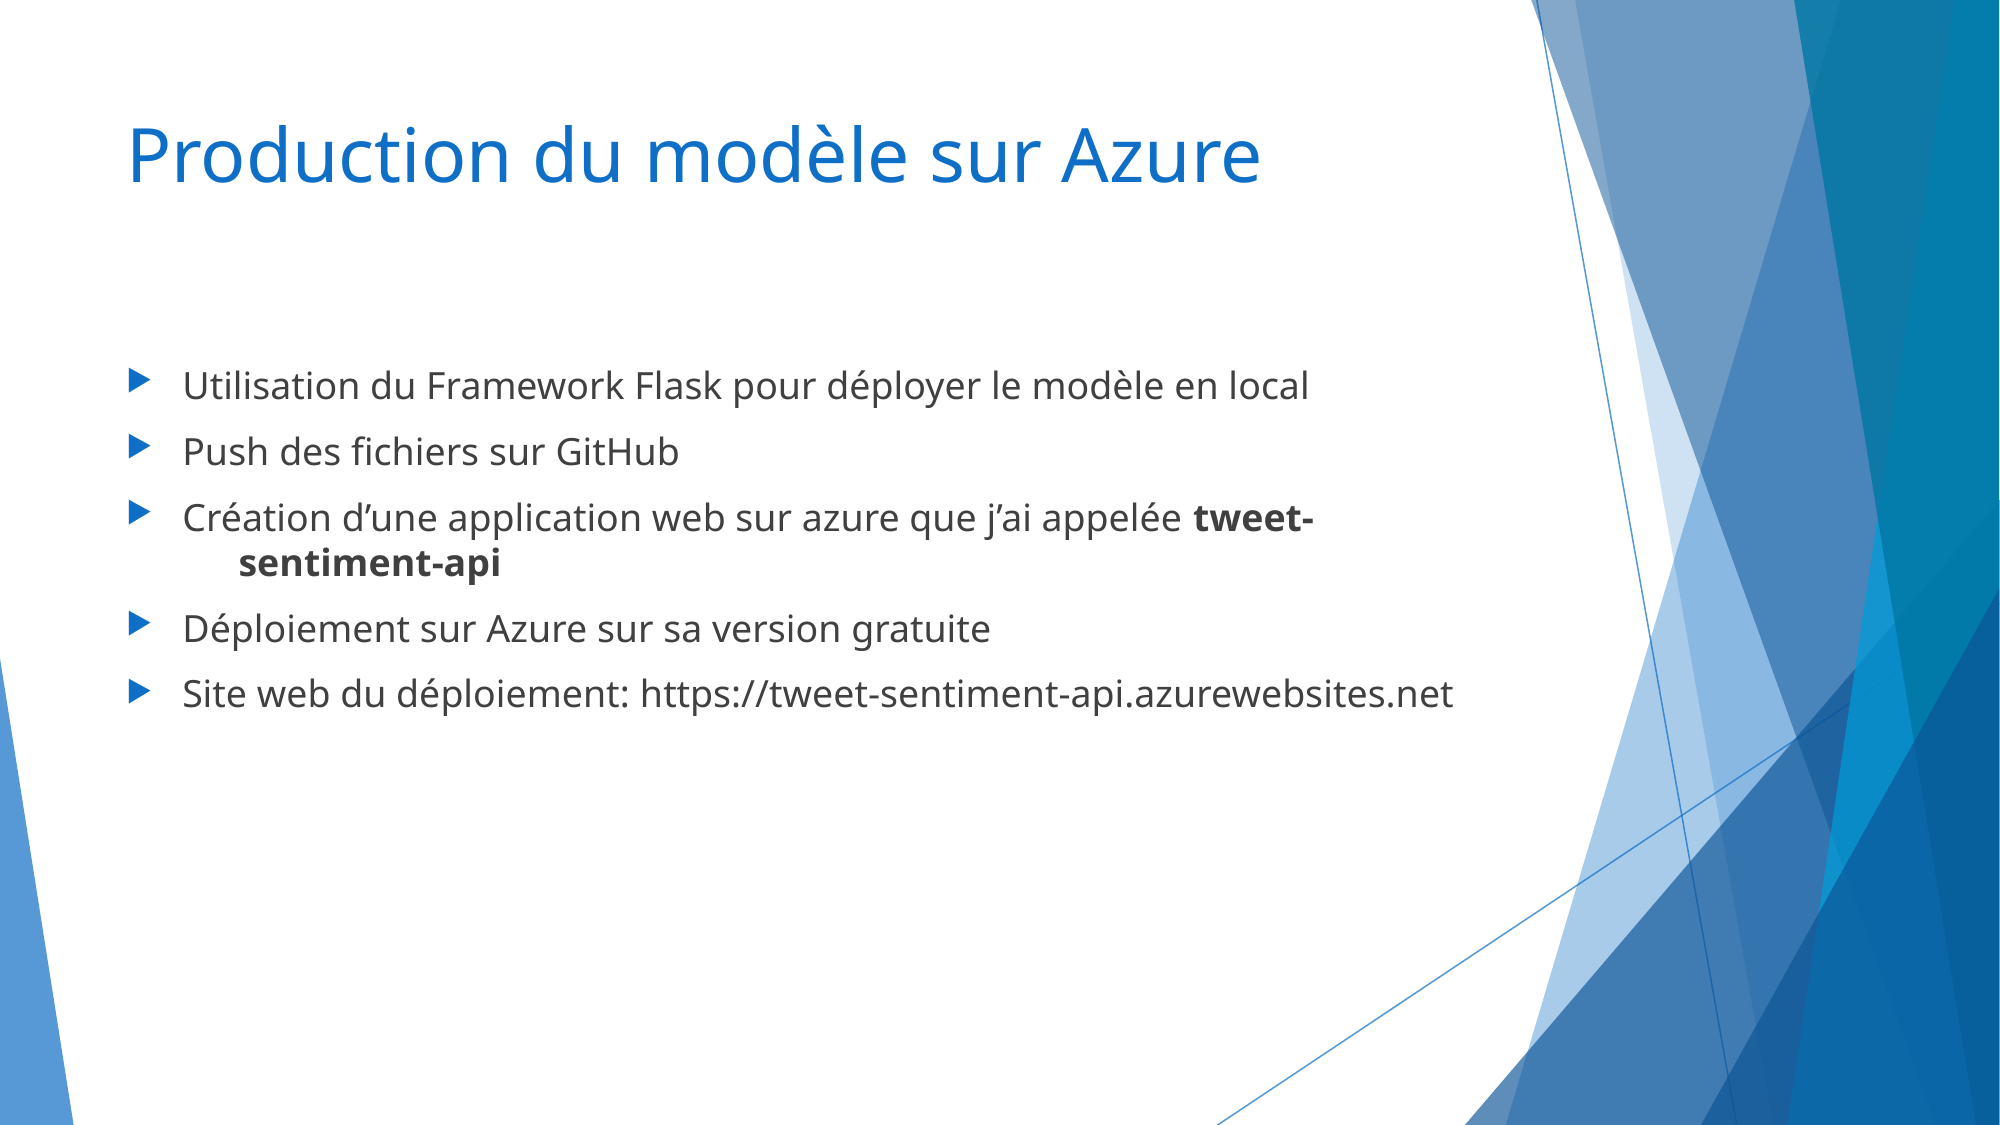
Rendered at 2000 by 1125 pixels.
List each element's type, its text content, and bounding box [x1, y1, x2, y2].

list Utilisation du Framework Flask pour déployer le modèle en local Push des fichiers sur GitHub Création d’une application web sur azure que j’ai appelée tweet-sentiment-api Déploiement sur Azure sur sa version gratuite Site web du déploiement: https://tweet-sentiment-api.azurewebsites.net [111, 354, 1521, 992]
title Production du modèle sur Azure [111, 99, 1521, 317]
